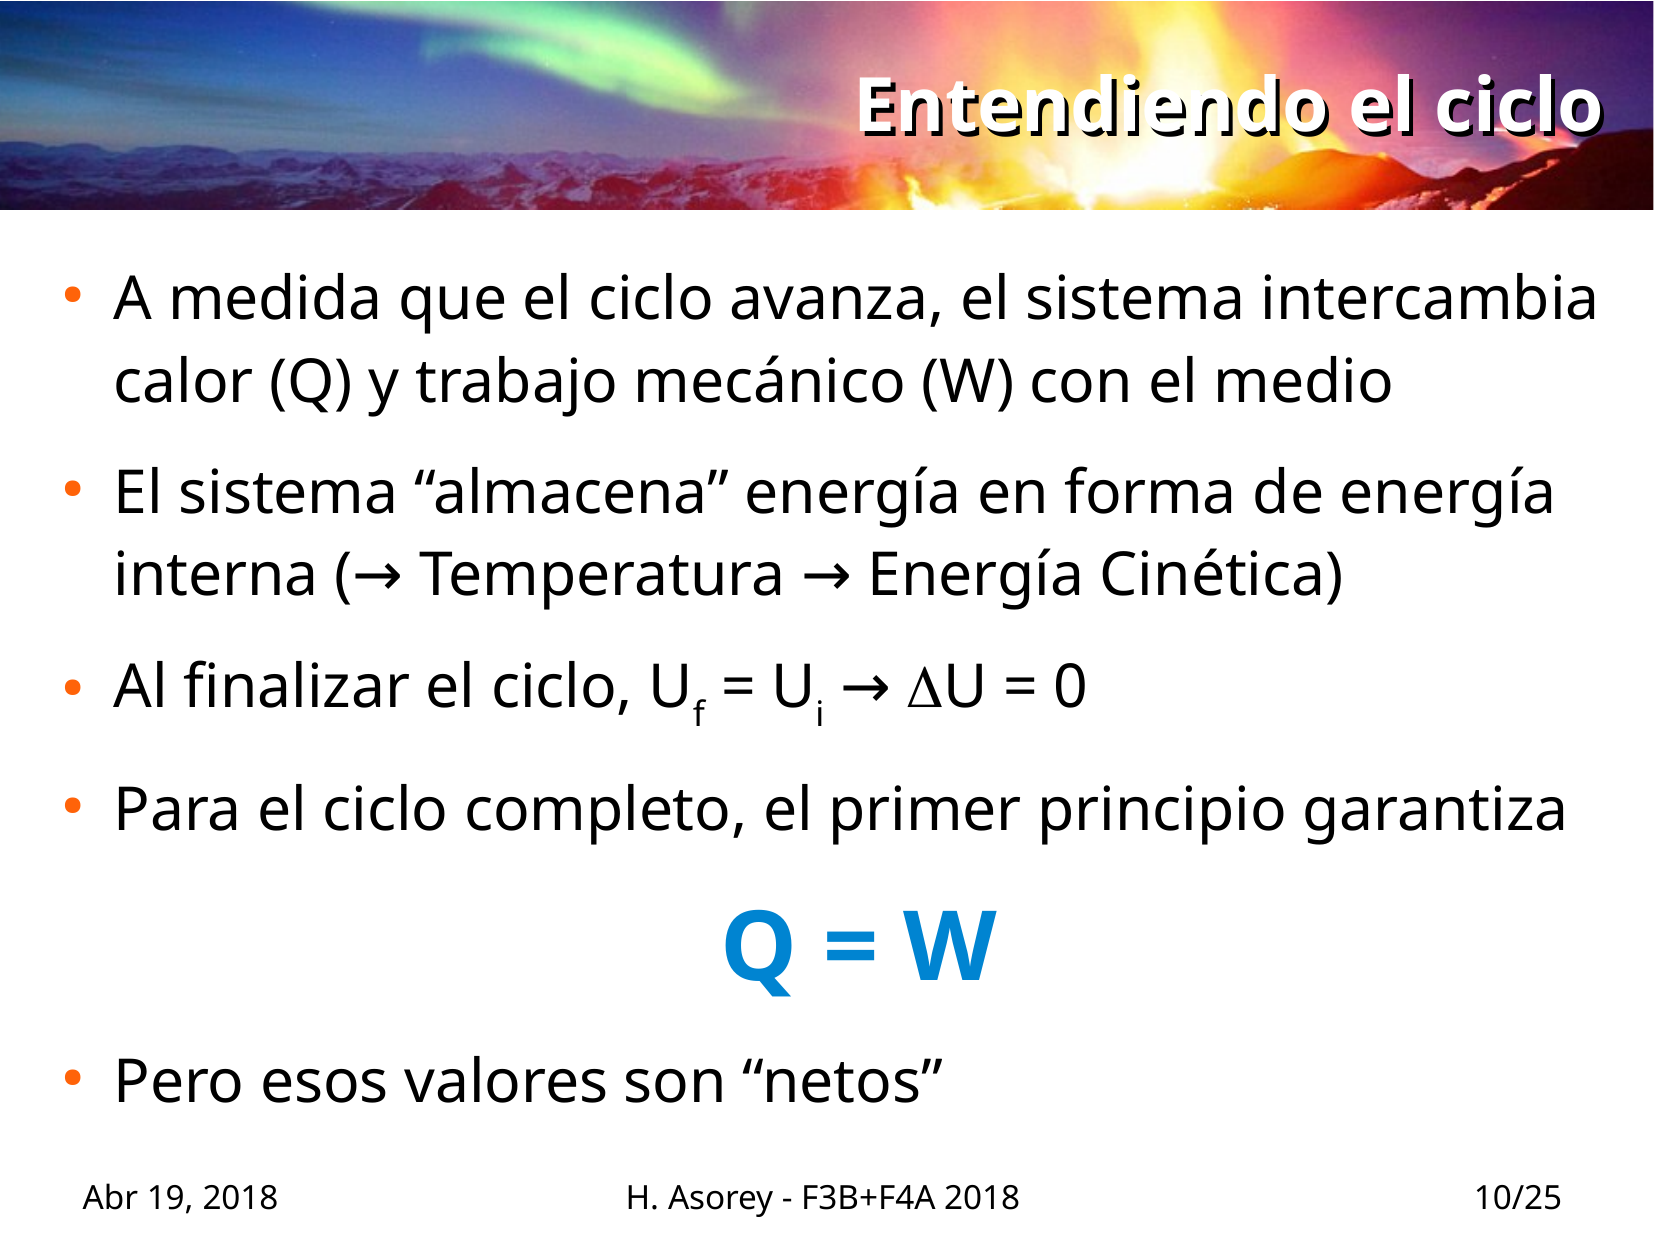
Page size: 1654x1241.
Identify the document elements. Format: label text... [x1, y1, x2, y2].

title Entendiendo el ciclo [45, 15, 1606, 191]
picture [0, 1, 1654, 210]
list A medida que el ciclo avanza, el sistema intercambia calor (Q) y trabajo mecánico (W) con el medio El sistema “almacena” energía en forma de energía interna (→ Temperatura → Energía Cinética) Al finalizar el ciclo, Uf = Ui → DU = 0 Para el ciclo completo, el primer principio garantiza Q = W Pero esos valores son “netos” [45, 255, 1606, 1156]
